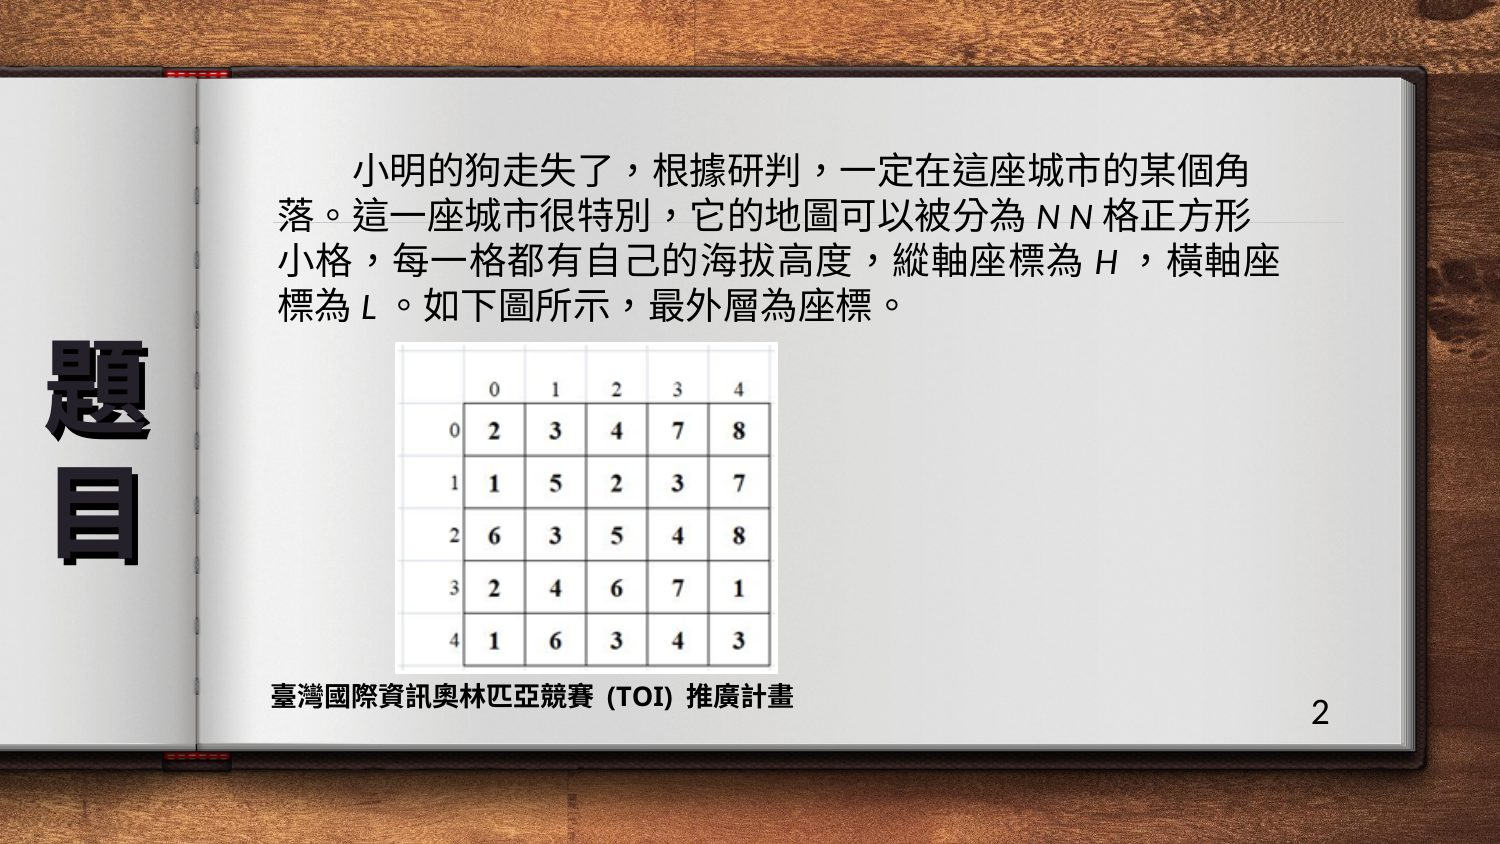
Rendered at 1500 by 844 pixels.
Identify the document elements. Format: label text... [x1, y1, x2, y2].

text_box 2 [1295, 672, 1386, 737]
picture [395, 342, 778, 674]
text_box 小明的狗走失了，根據研判，一定在這座城市的某個角落。這一座城市很特別，它的地圖可以被分為N N格正方形小格，每一格都有自己的海拔高度，縱軸座標為H，橫軸座標為L。如下圖所示，最外層為座標。 [262, 140, 1296, 515]
title 題 目 [28, 306, 210, 552]
